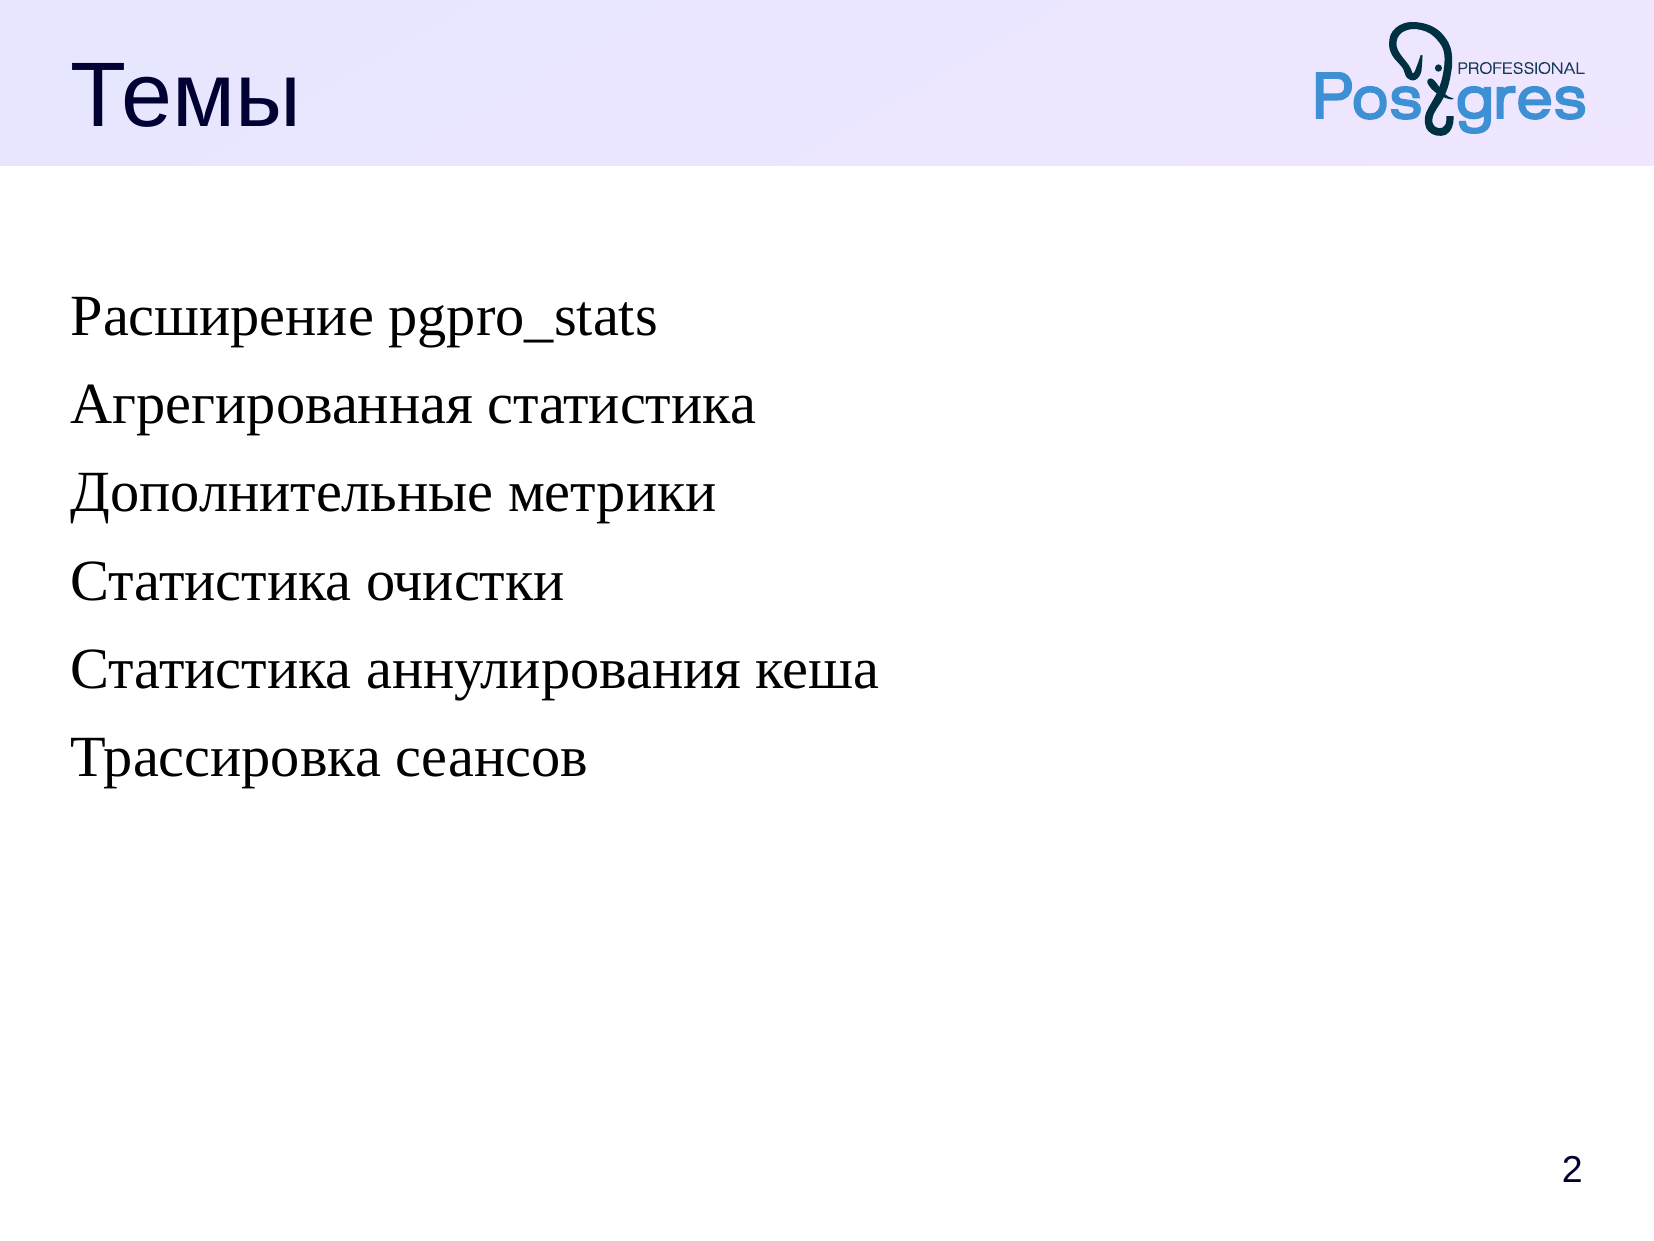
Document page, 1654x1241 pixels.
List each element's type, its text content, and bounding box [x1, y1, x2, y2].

list Расширение pgpro_stats Агрегированная статистика Дополнительные метрики Статистика очистки Статистика аннулирования кеша Трассировка сеансов [70, 283, 1583, 1134]
title Темы [70, 43, 1241, 147]
